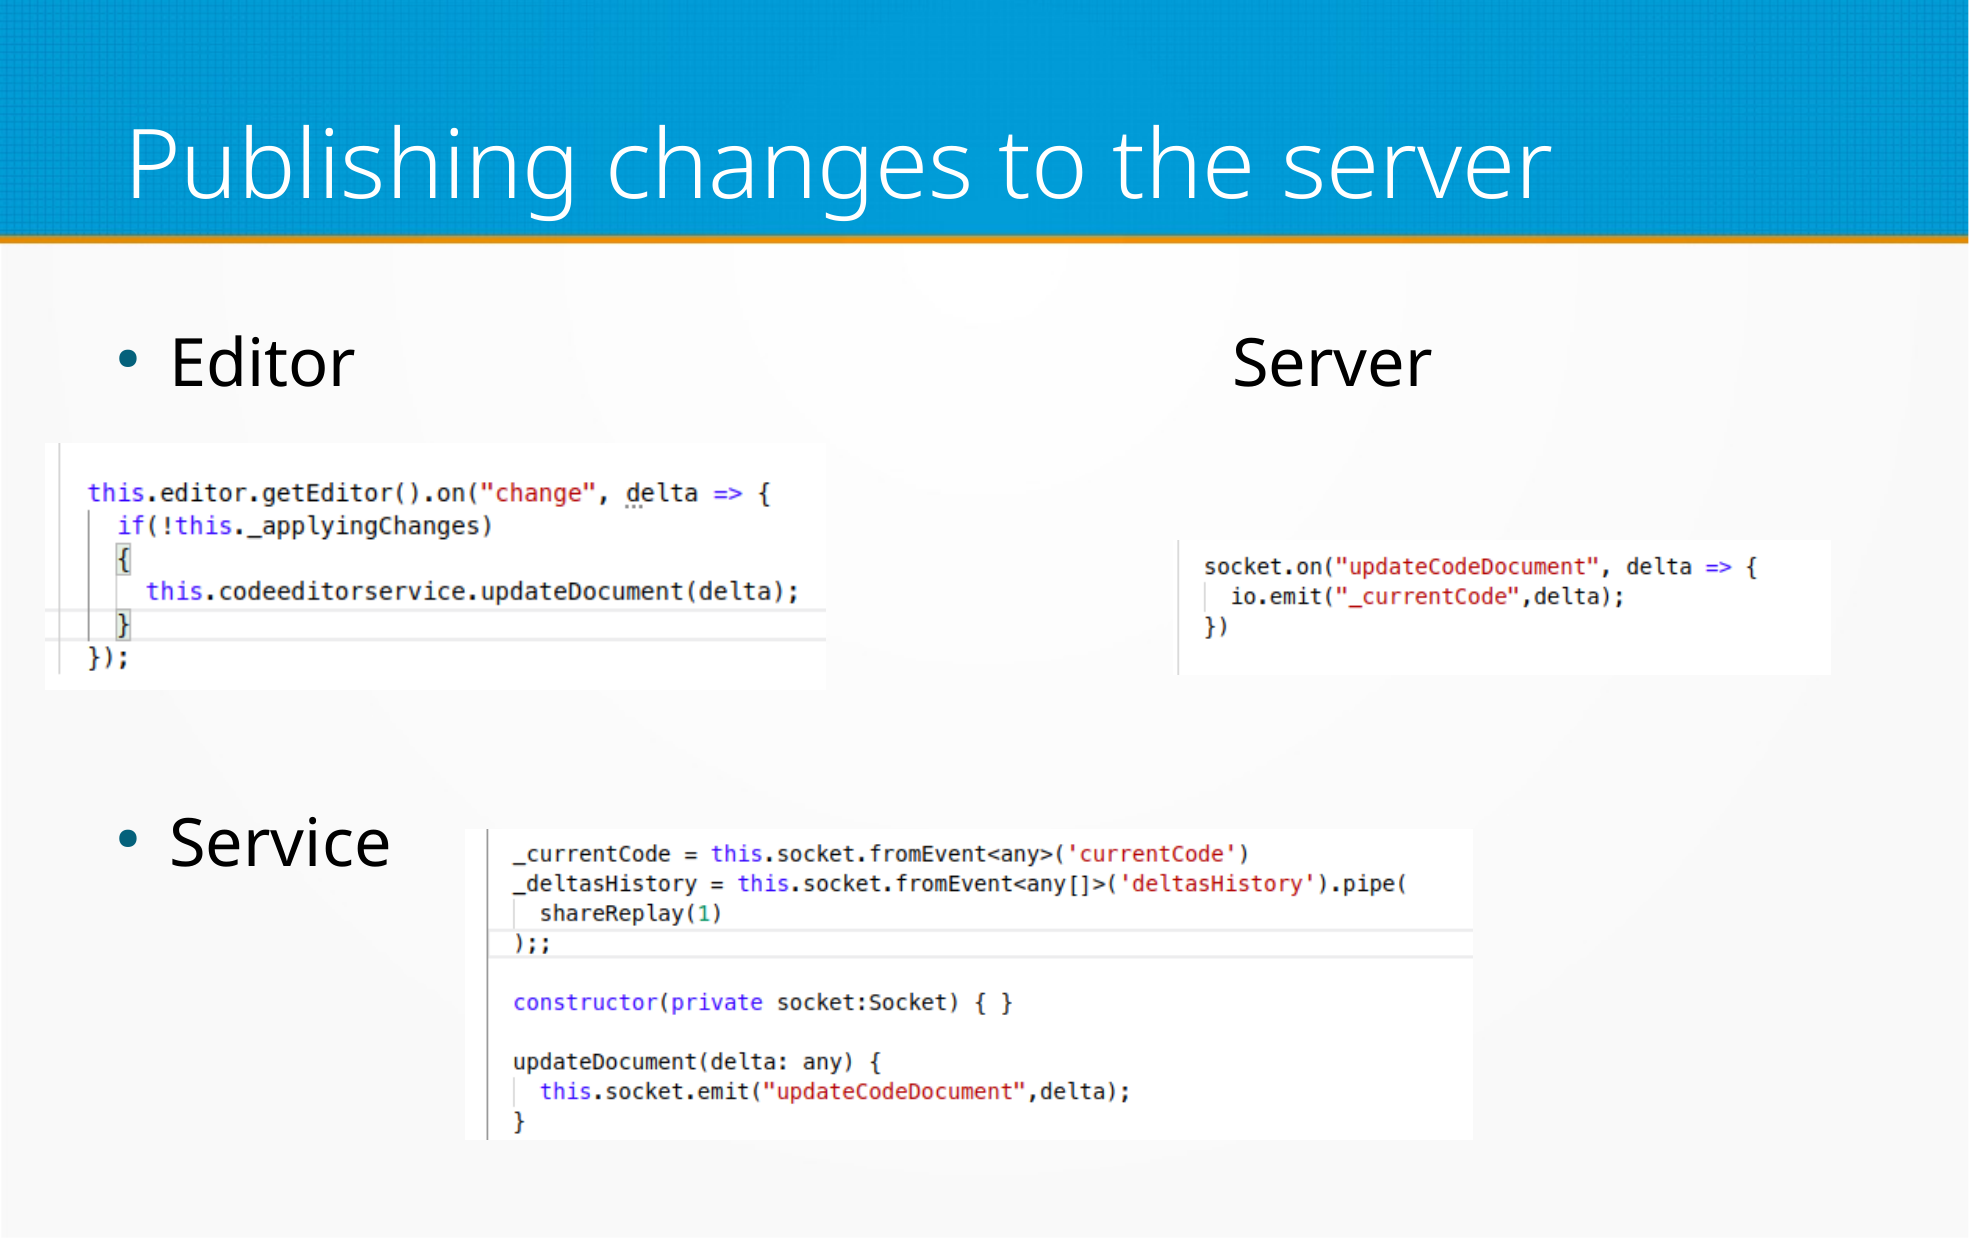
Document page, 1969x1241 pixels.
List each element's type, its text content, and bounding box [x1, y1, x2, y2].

list Editor Server Service [98, 315, 1861, 1081]
picture [0, 233, 1969, 1241]
title Publishing changes to the server [98, 19, 1870, 227]
